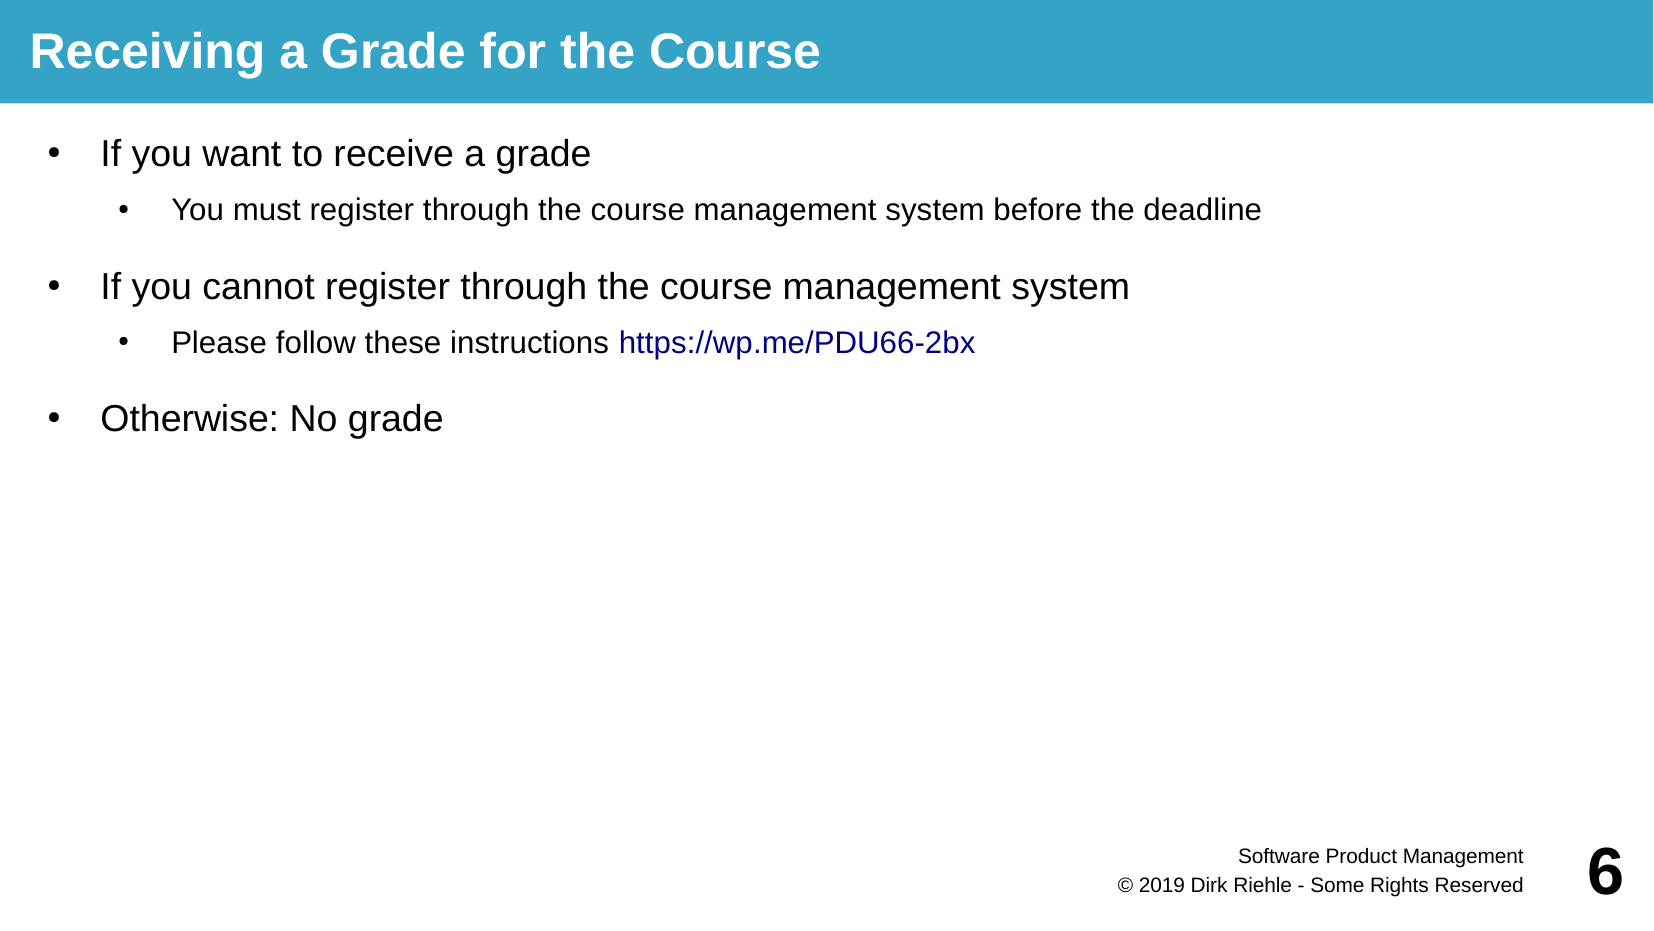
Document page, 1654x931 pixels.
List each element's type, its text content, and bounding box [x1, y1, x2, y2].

title Receiving a Grade for the Course [0, 0, 1654, 104]
list If you want to receive a grade You must register through the course management system before the deadline If you cannot register through the course management system Please follow these instructions https://wp.me/PDU66-2bx Otherwise: No grade [29, 132, 1625, 813]
